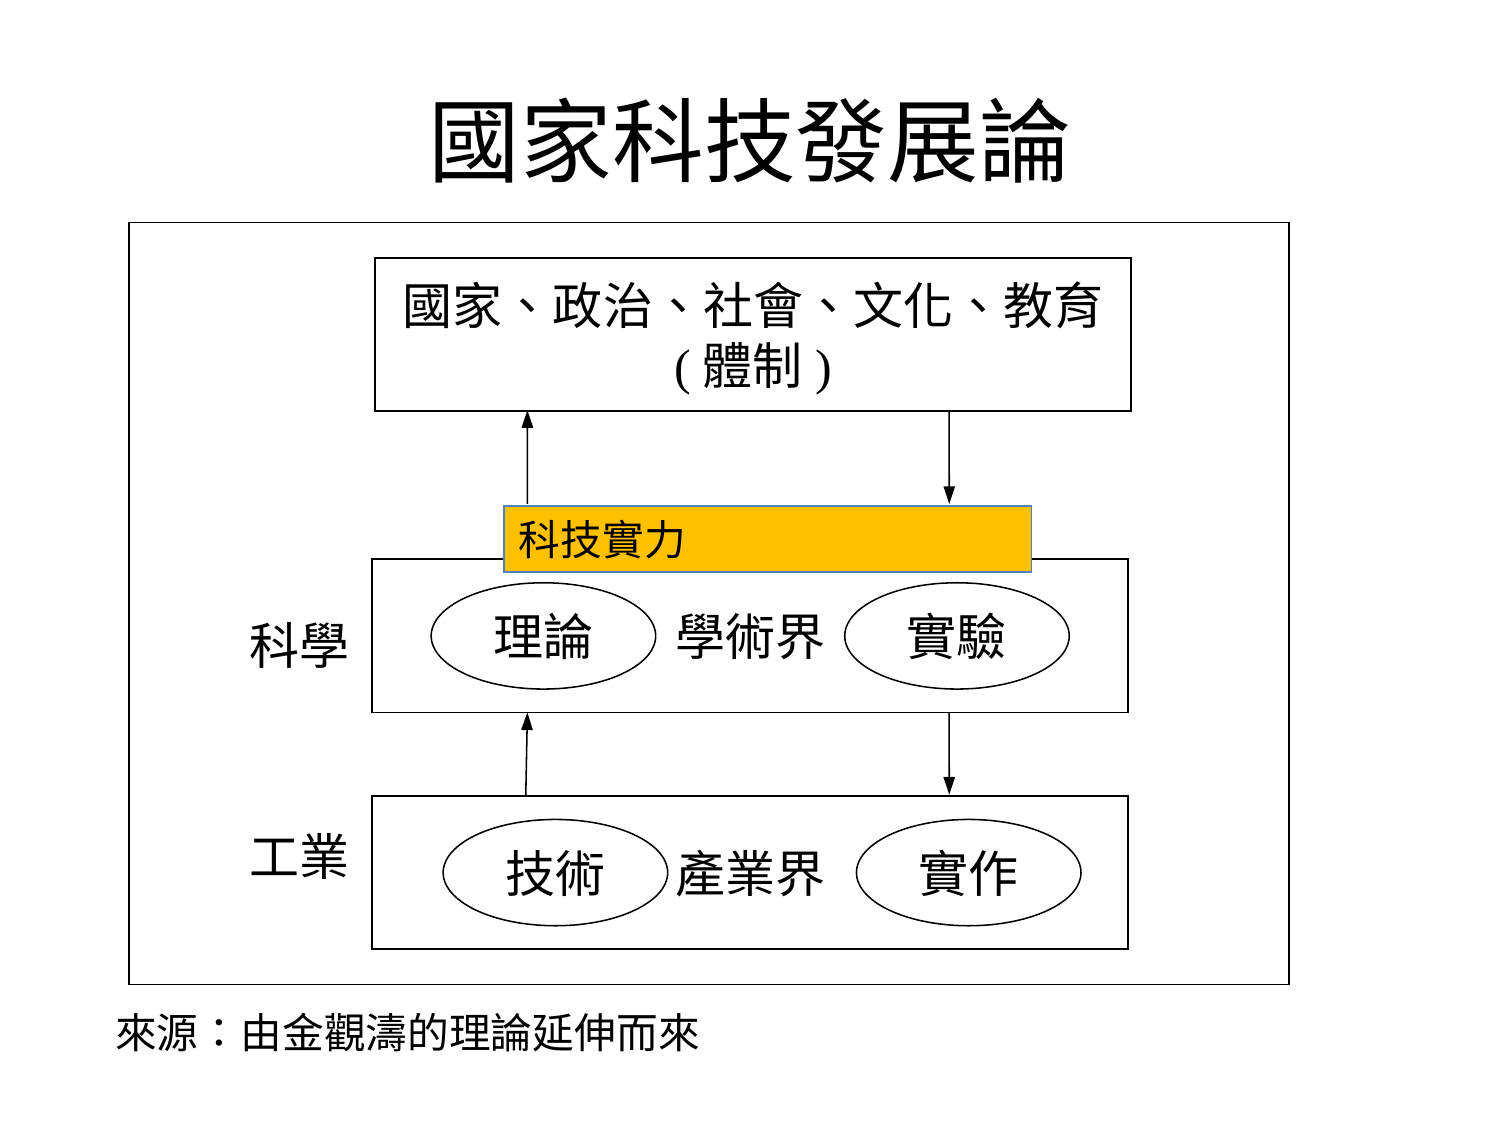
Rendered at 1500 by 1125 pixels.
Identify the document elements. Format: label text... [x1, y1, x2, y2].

text_box 來源：由金觀濤的理論延伸而來 [100, 1000, 715, 1065]
text_box 技術 [443, 819, 668, 926]
title 國家科技發展論 [75, 45, 1426, 233]
text_box 國家、政治、社會、文化、教育 (體制) [375, 258, 1131, 411]
text_box 產業界 [372, 796, 1128, 949]
text_box 學術界 [372, 559, 1128, 713]
text_box 科學 [234, 607, 365, 683]
text_box 實作 [856, 819, 1082, 926]
title 國家科技發展論 [130, 223, 1288, 233]
text_box 工業 [234, 817, 365, 893]
text_box 科技實力 [503, 506, 1032, 572]
